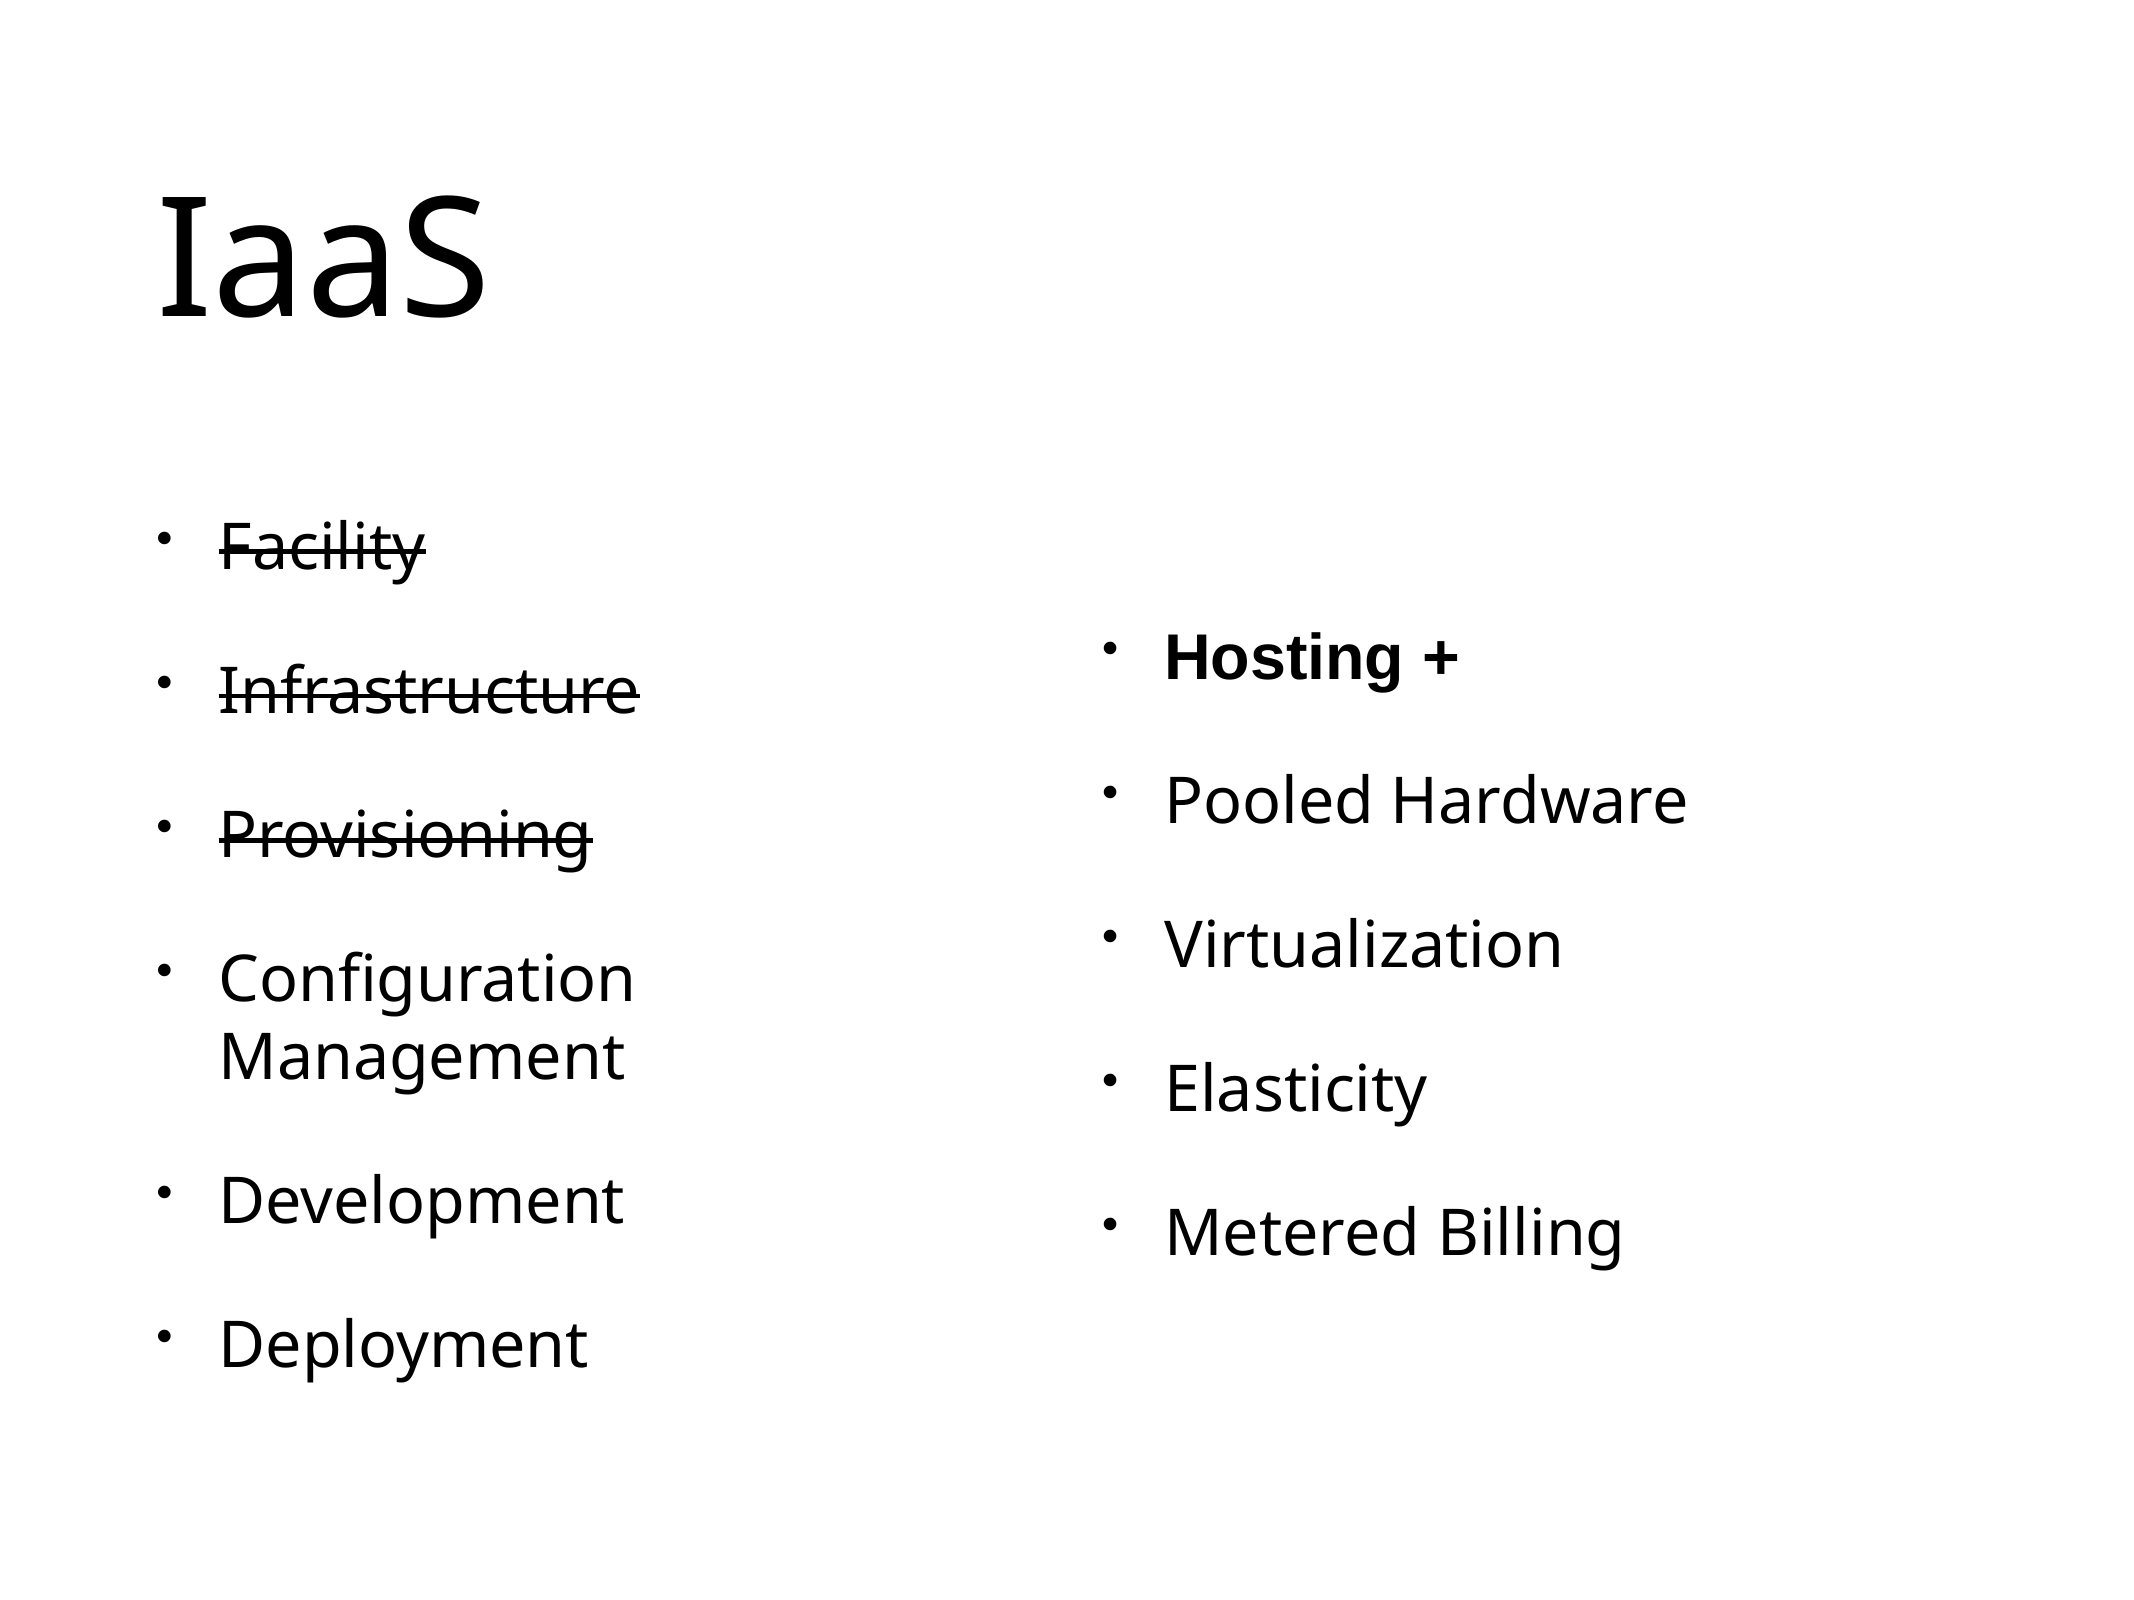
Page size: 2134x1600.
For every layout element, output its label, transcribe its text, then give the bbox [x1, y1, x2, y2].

text_box Hosting + Pooled Hardware Virtualization Elasticity Metered Billing [1102, 426, 1978, 1458]
list Facility Infrastructure Provisioning Configuration Management Development Deployment [156, 427, 1032, 1459]
title IaaS [156, 72, 1978, 428]
